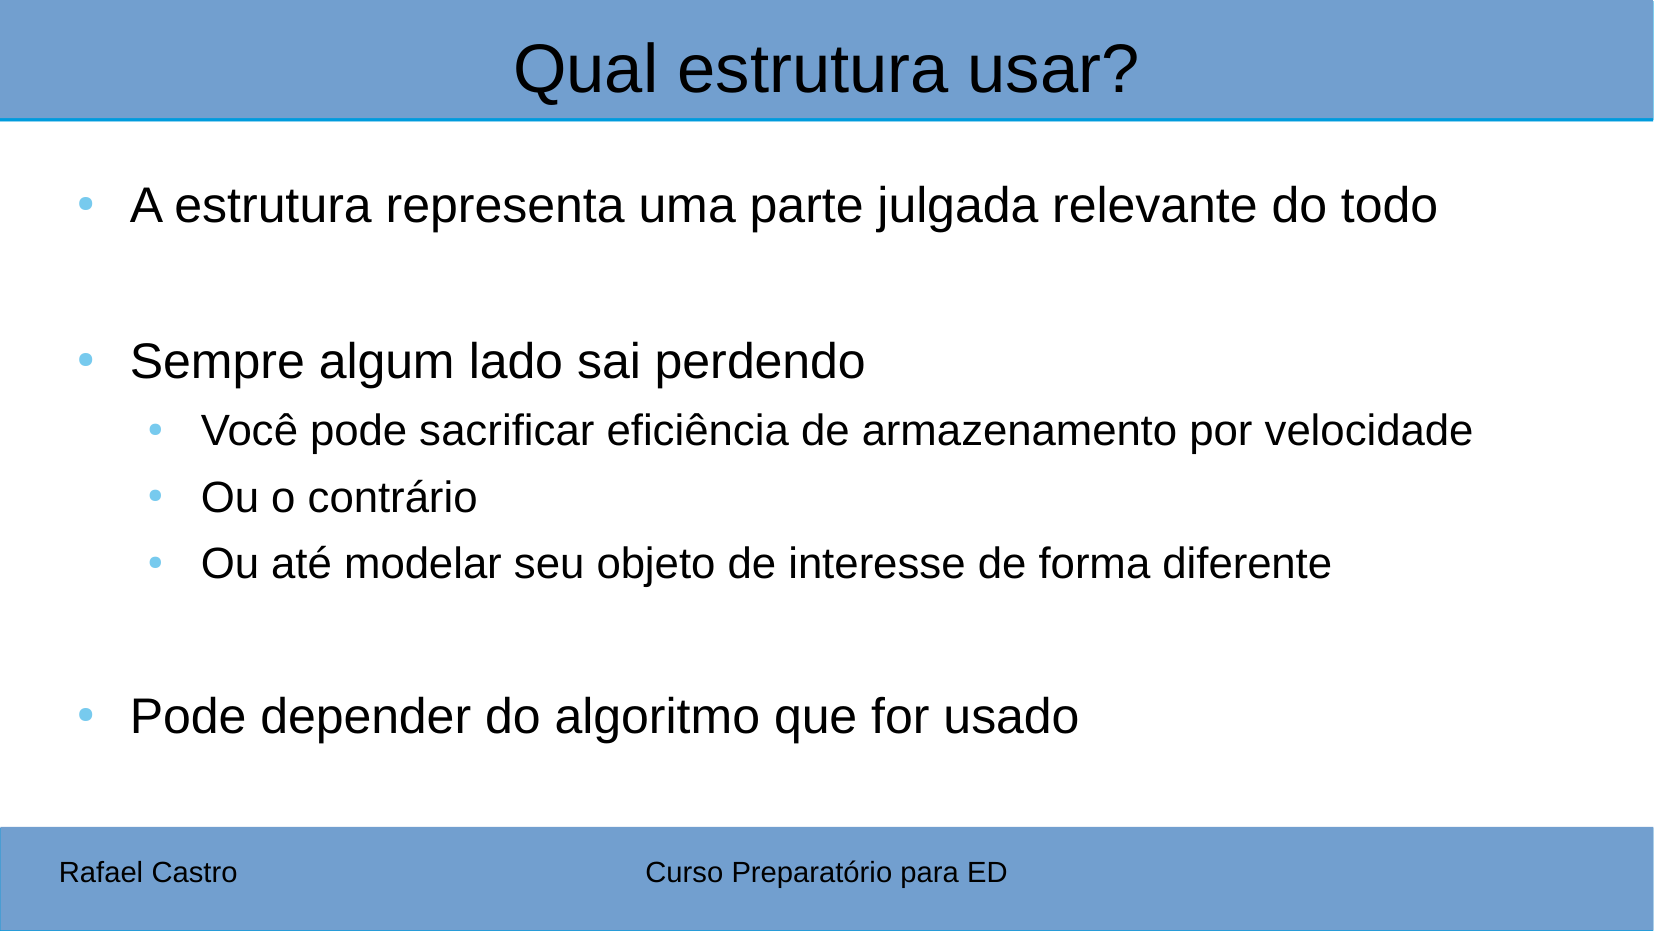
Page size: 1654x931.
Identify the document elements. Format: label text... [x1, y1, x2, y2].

list A estrutura representa uma parte julgada relevante do todo Sempre algum lado sai perdendo Você pode sacrificar eficiência de armazenamento por velocidade Ou o contrário Ou até modelar seu objeto de interesse de forma diferente Pode depender do algoritmo que for usado [59, 177, 1595, 768]
title Qual estrutura usar? [59, 29, 1595, 108]
